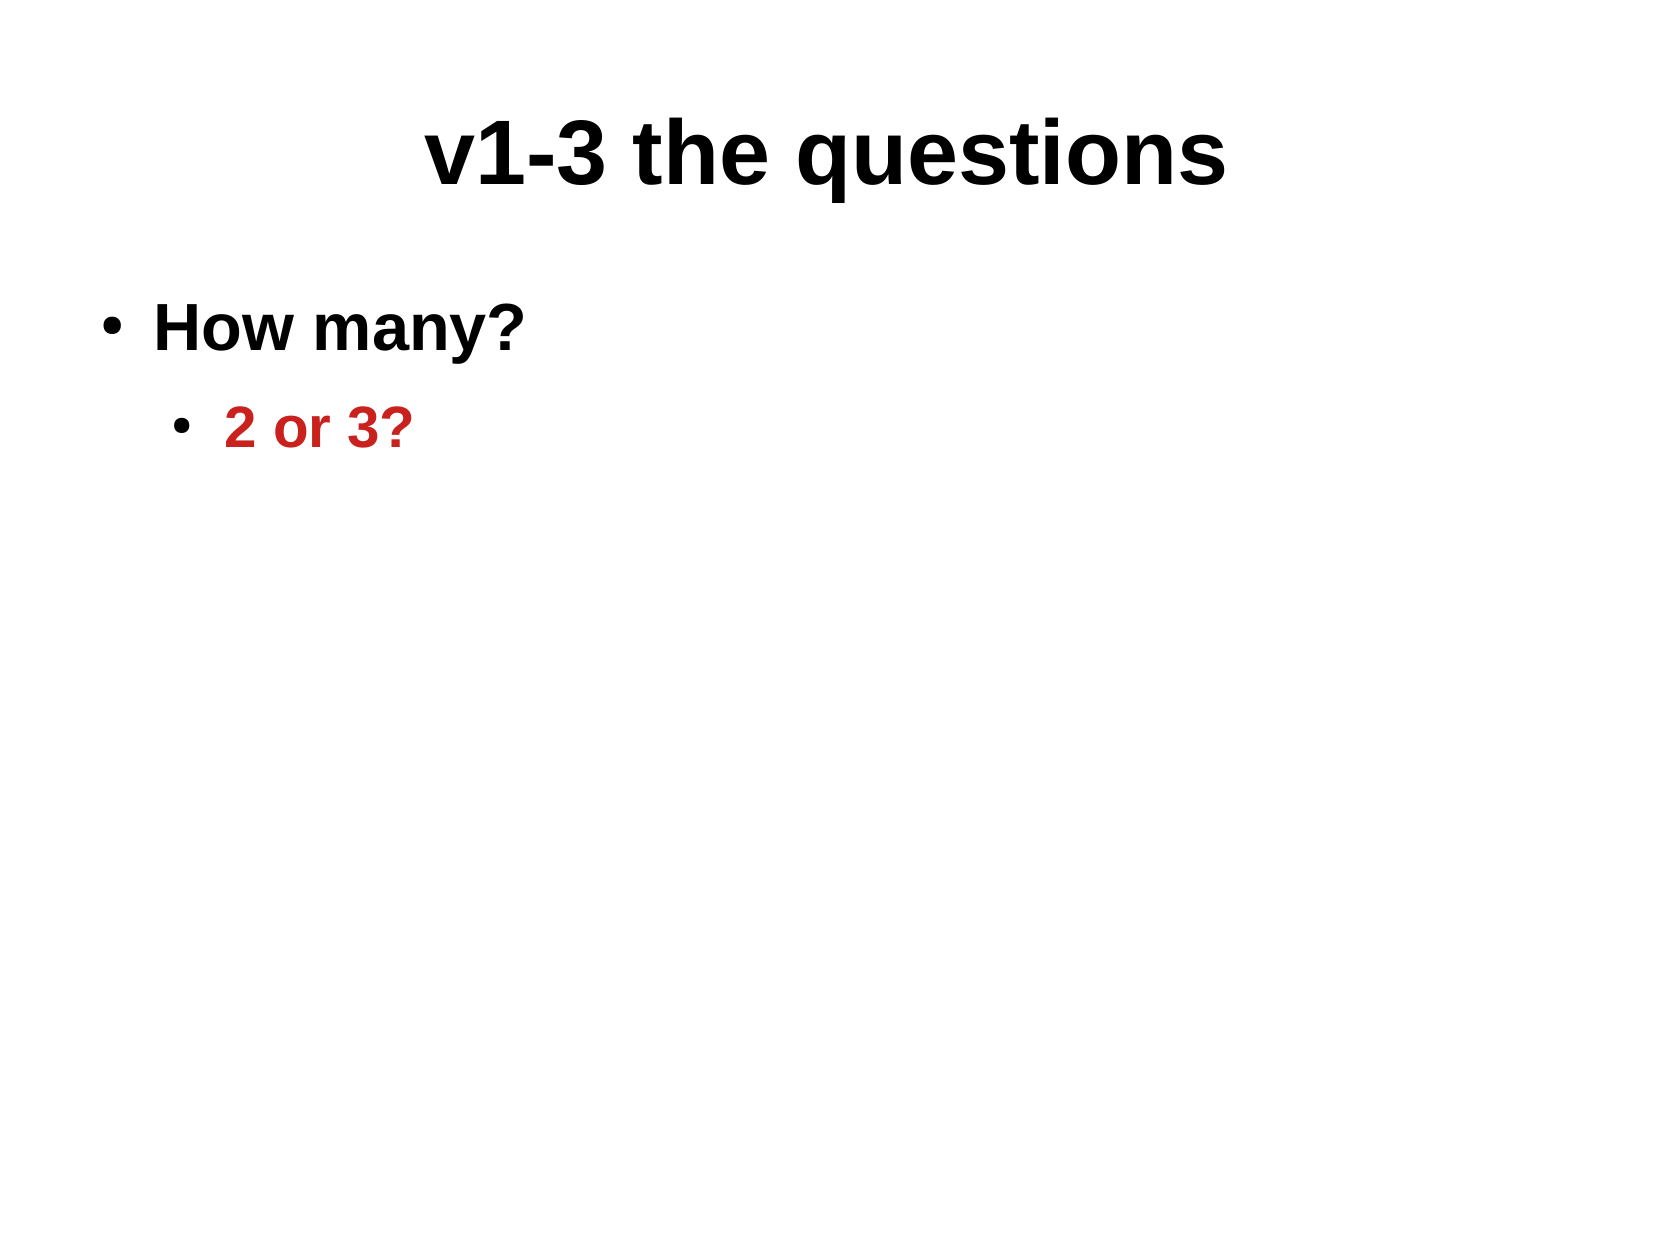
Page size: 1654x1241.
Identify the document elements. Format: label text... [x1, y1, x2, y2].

list How many? 2 or 3? [82, 290, 1571, 1010]
title v1-3 the questions [82, 49, 1571, 257]
